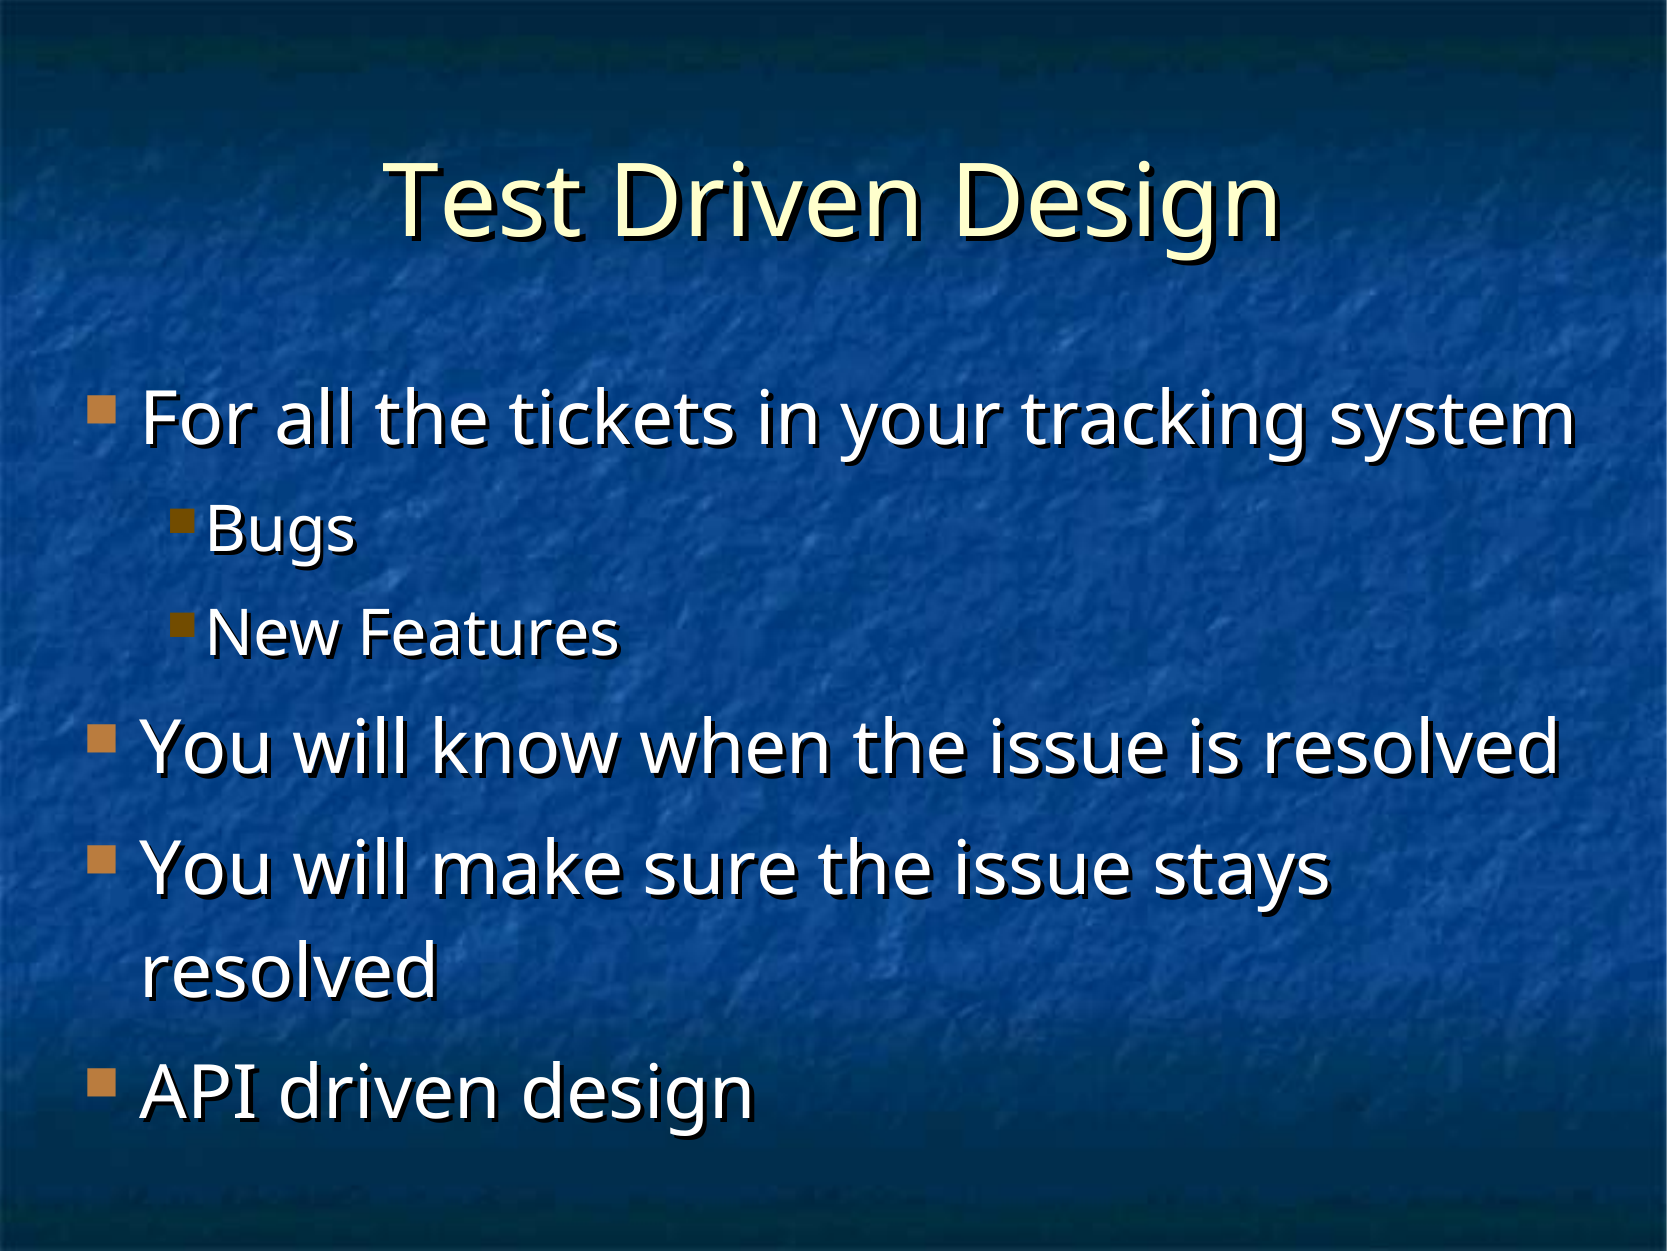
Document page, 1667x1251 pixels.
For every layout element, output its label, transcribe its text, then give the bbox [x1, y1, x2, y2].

list For all the tickets in your tracking system Bugs New Features You will know when the issue is resolved You will make sure the issue stays resolved API driven design [83, 361, 1584, 1097]
title Test Driven Design [83, 77, 1584, 312]
picture [0, 0, 1667, 1251]
